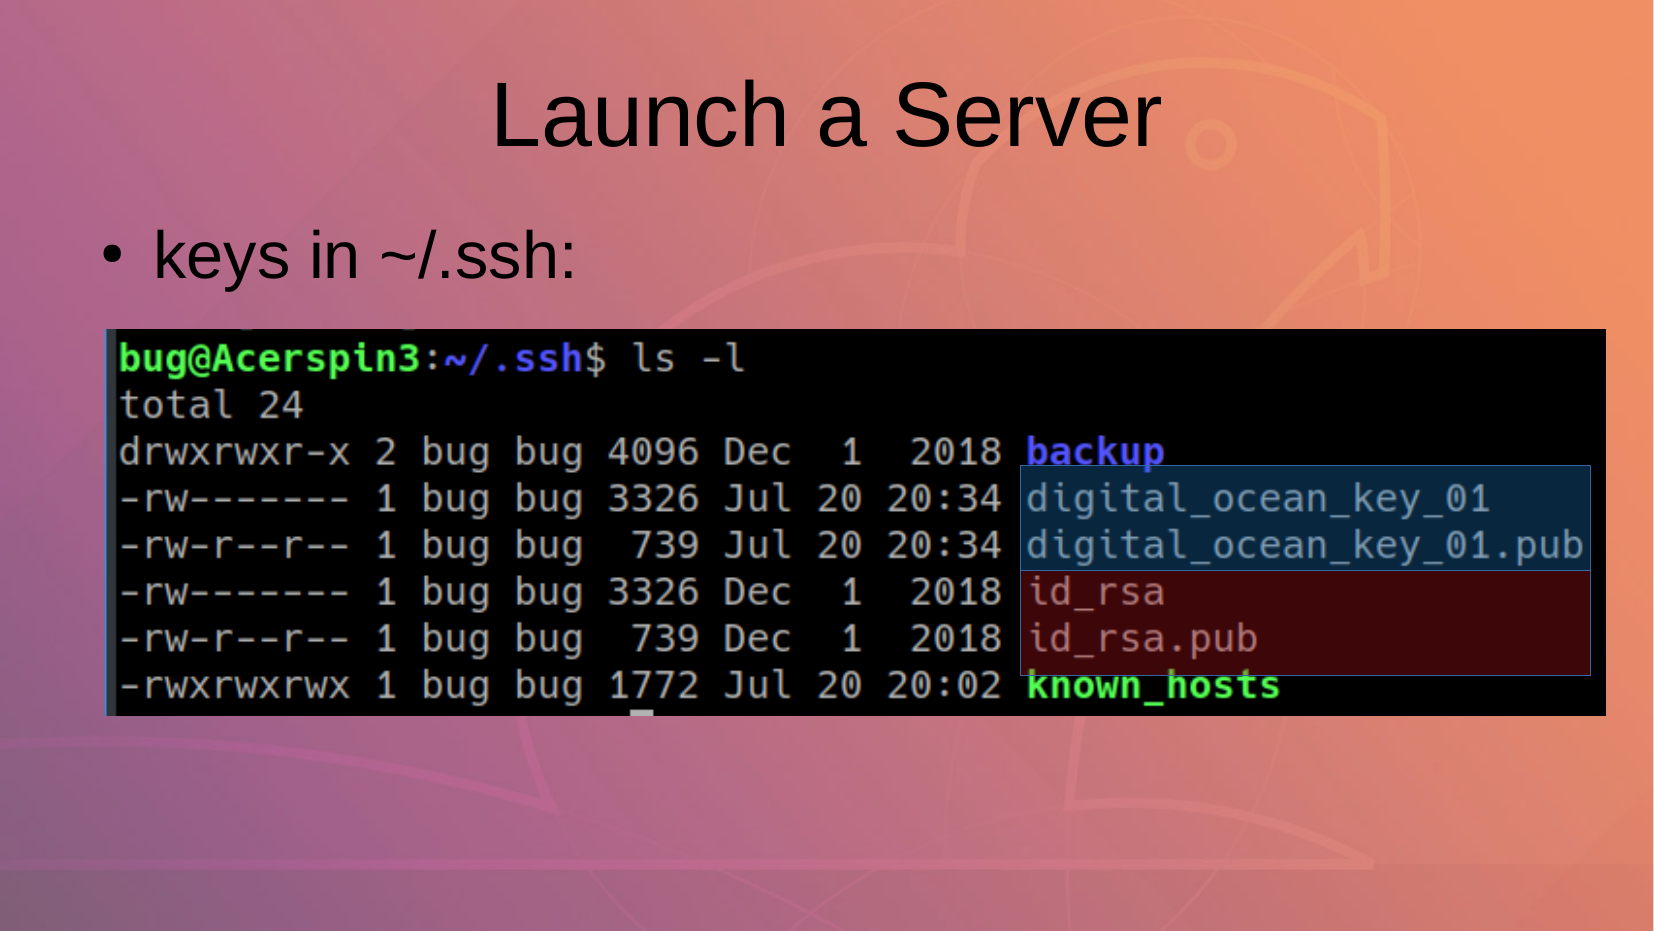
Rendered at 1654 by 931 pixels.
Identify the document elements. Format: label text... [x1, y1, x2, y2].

list keys in ~/.ssh: [82, 217, 1571, 316]
text_box [1020, 465, 1591, 676]
picture [105, 329, 1606, 716]
title Launch a Server [82, 37, 1571, 193]
